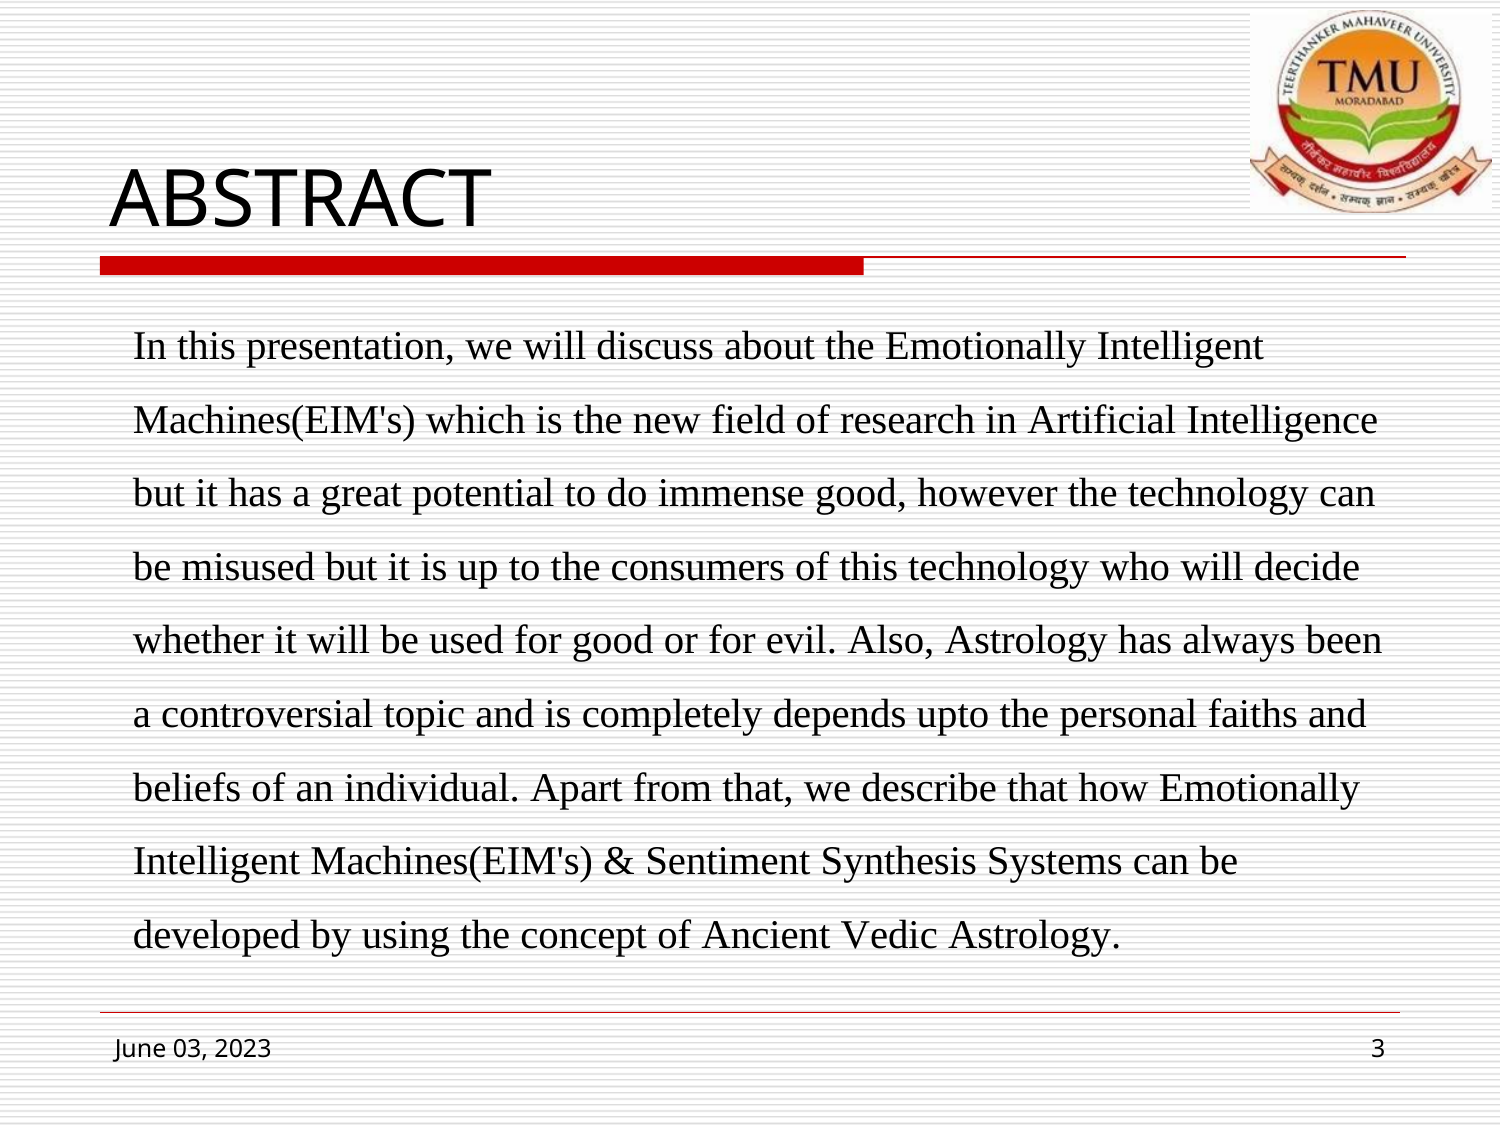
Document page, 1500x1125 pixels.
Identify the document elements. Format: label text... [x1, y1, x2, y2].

text_box June 03, 2023 [99, 1024, 426, 1103]
list In this presentation, we will discuss about the Emotionally Intelligent Machines(EIM's) which is the new field of research in Artificial Intelligence but it has a great potential to do immense good, however the technology can be misused but it is up to the consumers of this technology who will decide whether it will be used for good or for evil. Also, Astrology has always been a controversial topic and is completely depends upto the personal faiths and beliefs of an individual. Apart from that, we describe that how Emotionally Intelligent Machines(EIM's) & Sentiment Synthesis Systems can be developed by using the concept of Ancient Vedic Astrology. [117, 287, 1426, 1038]
picture [0, 0, 1500, 1125]
text_box <number> [1074, 1024, 1401, 1103]
title ABSTRACT [94, 50, 1407, 250]
